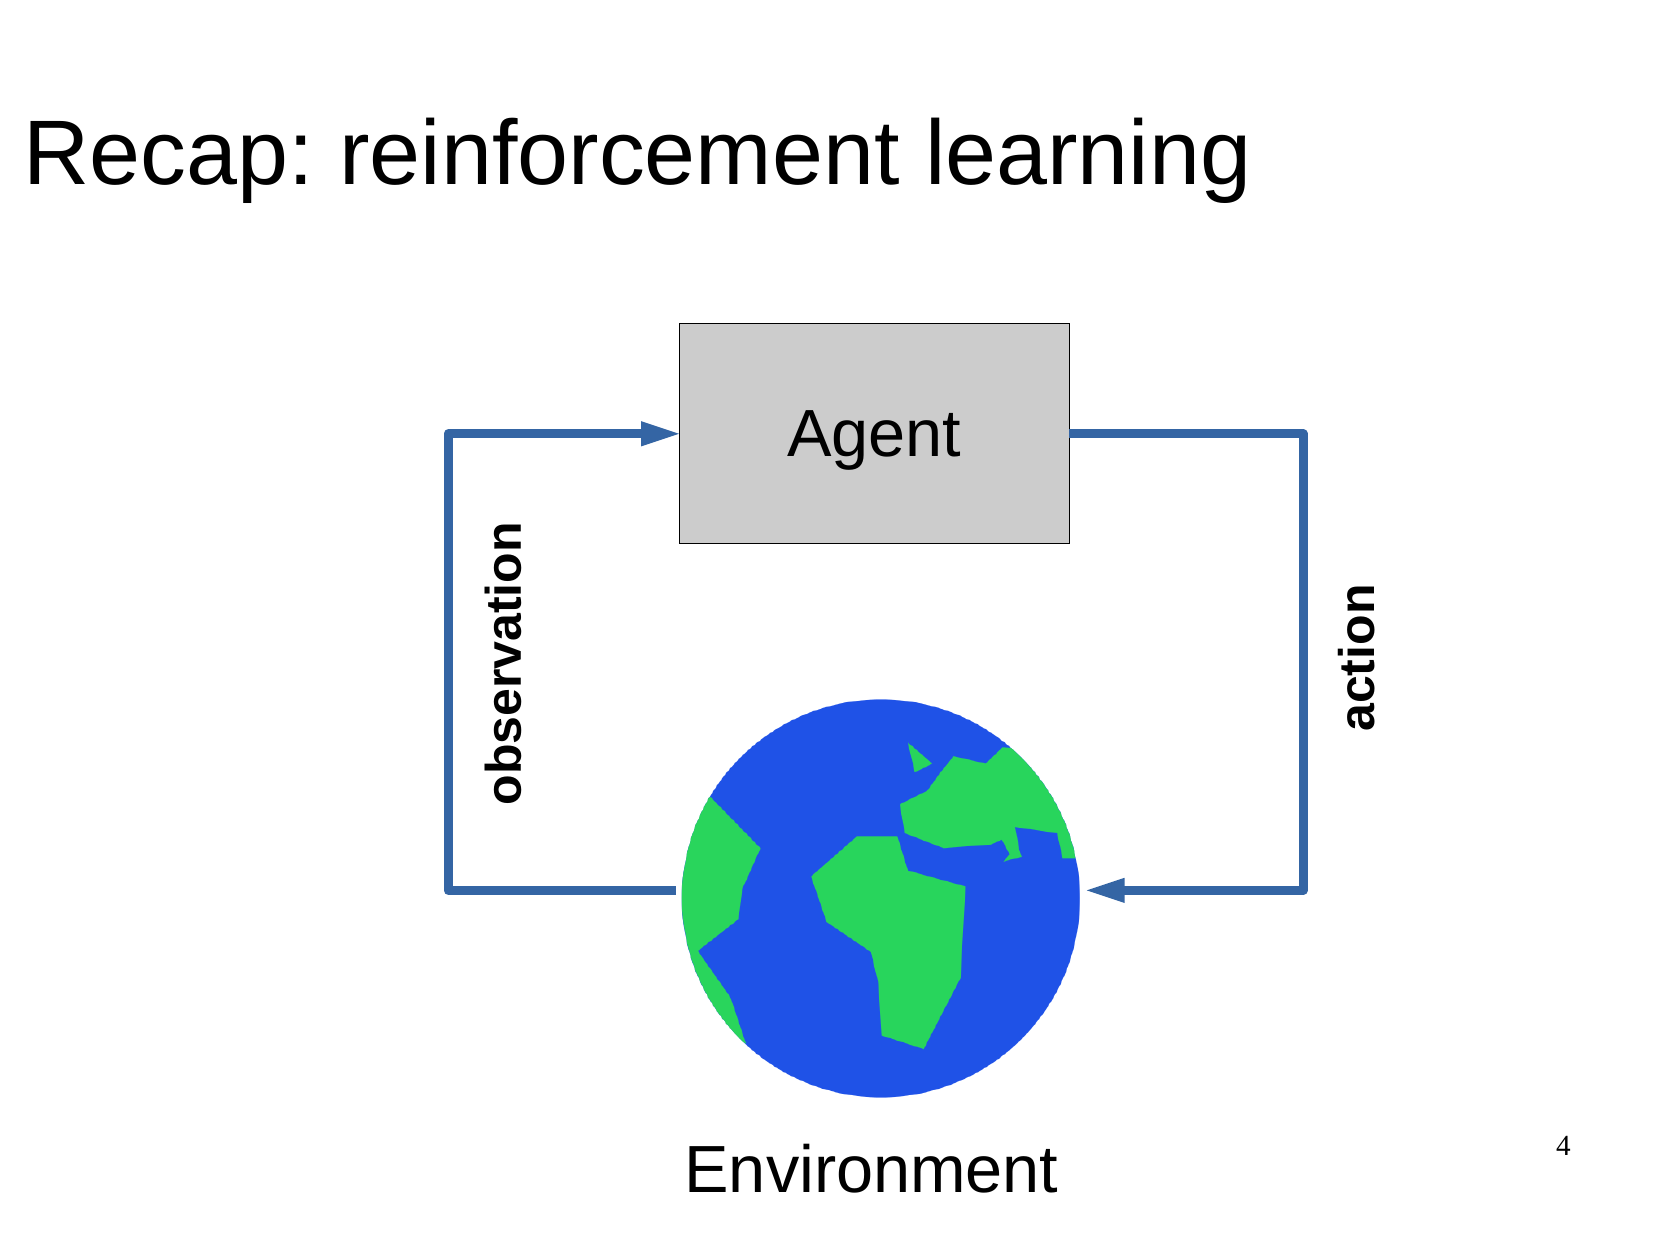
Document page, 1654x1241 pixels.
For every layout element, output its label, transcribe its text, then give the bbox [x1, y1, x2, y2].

text_box Agent [679, 323, 1070, 544]
picture [555, 654, 1206, 1142]
text_box action [1321, 569, 1393, 747]
text_box observation [468, 507, 540, 821]
text_box Environment [600, 1124, 1143, 1214]
title Recap: reinforcement learning [23, 49, 1512, 257]
